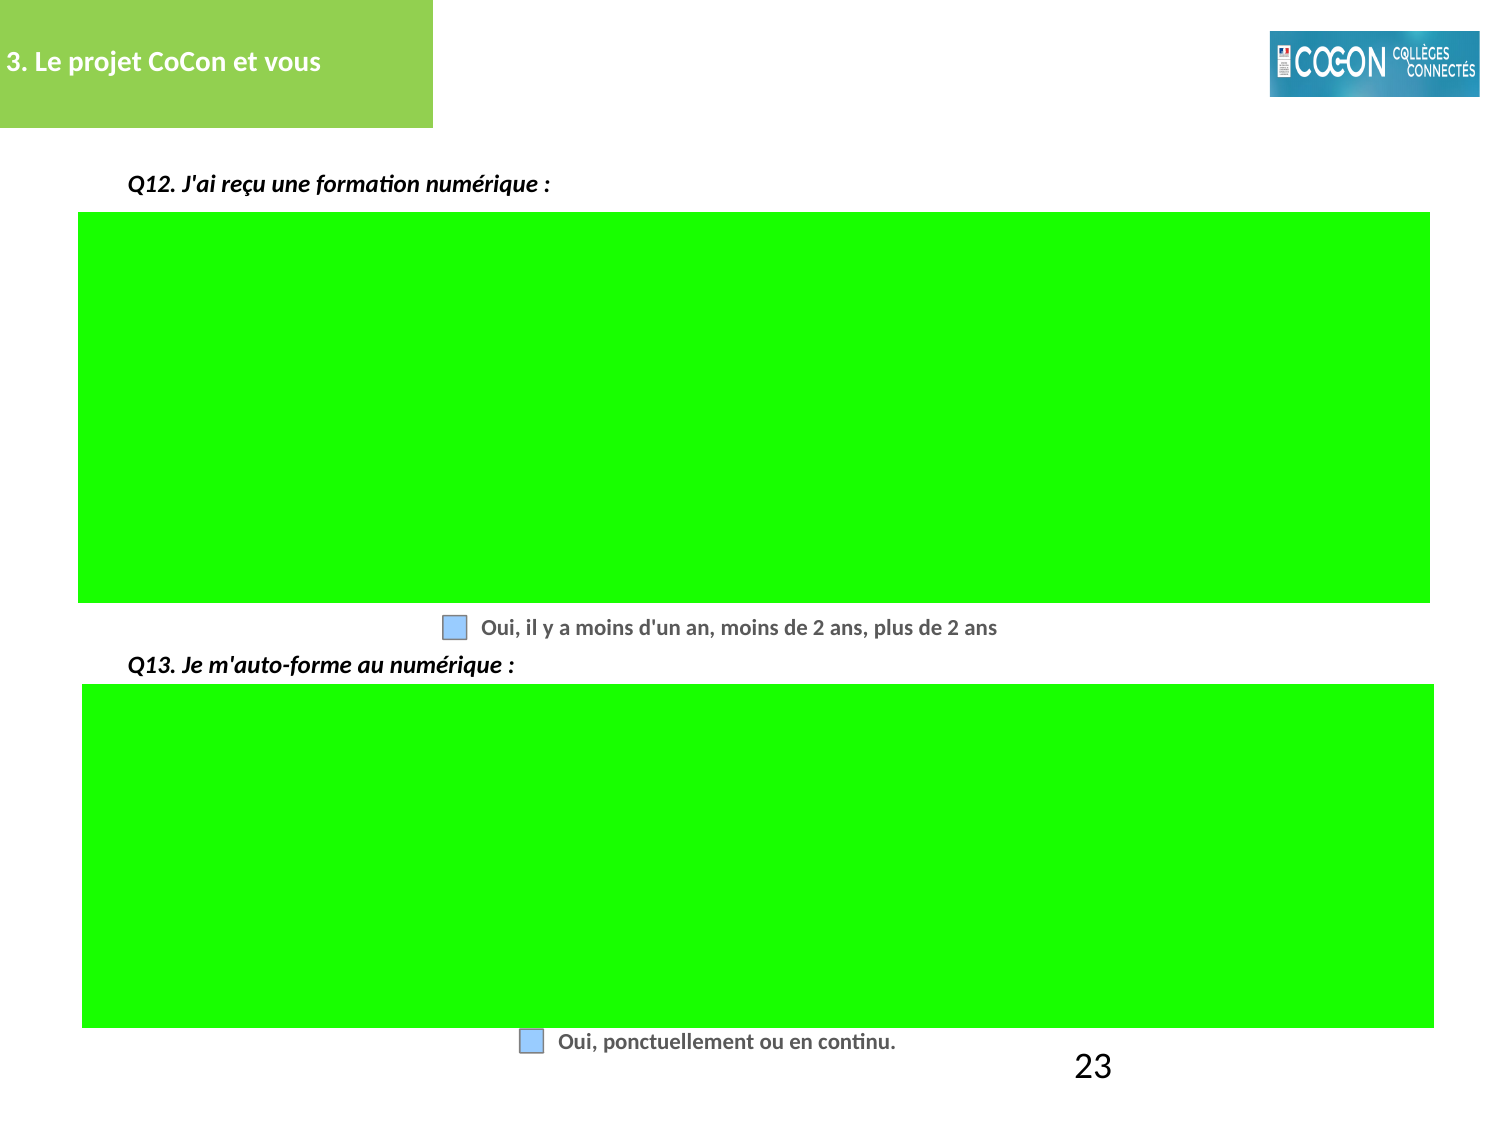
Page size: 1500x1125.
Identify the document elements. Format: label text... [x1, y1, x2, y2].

text_box Q12. J'ai reçu une formation numérique : [112, 166, 1407, 212]
text_box 3. Le projet CoCon et vous [0, 0, 433, 128]
text_box Q13. Je m'auto-forme au numérique : [113, 648, 1406, 681]
picture [1269, 31, 1480, 97]
text_box [519, 1029, 543, 1053]
text_box Oui, il y a moins d'un an, moins de 2 ans, plus de 2 ans [466, 609, 1093, 657]
picture [78, 212, 1430, 603]
text_box [442, 615, 466, 640]
text_box <numéro> [1059, 1042, 1397, 1103]
text_box Oui, ponctuellement ou en continu. [543, 1028, 969, 1071]
picture [82, 684, 1434, 1028]
